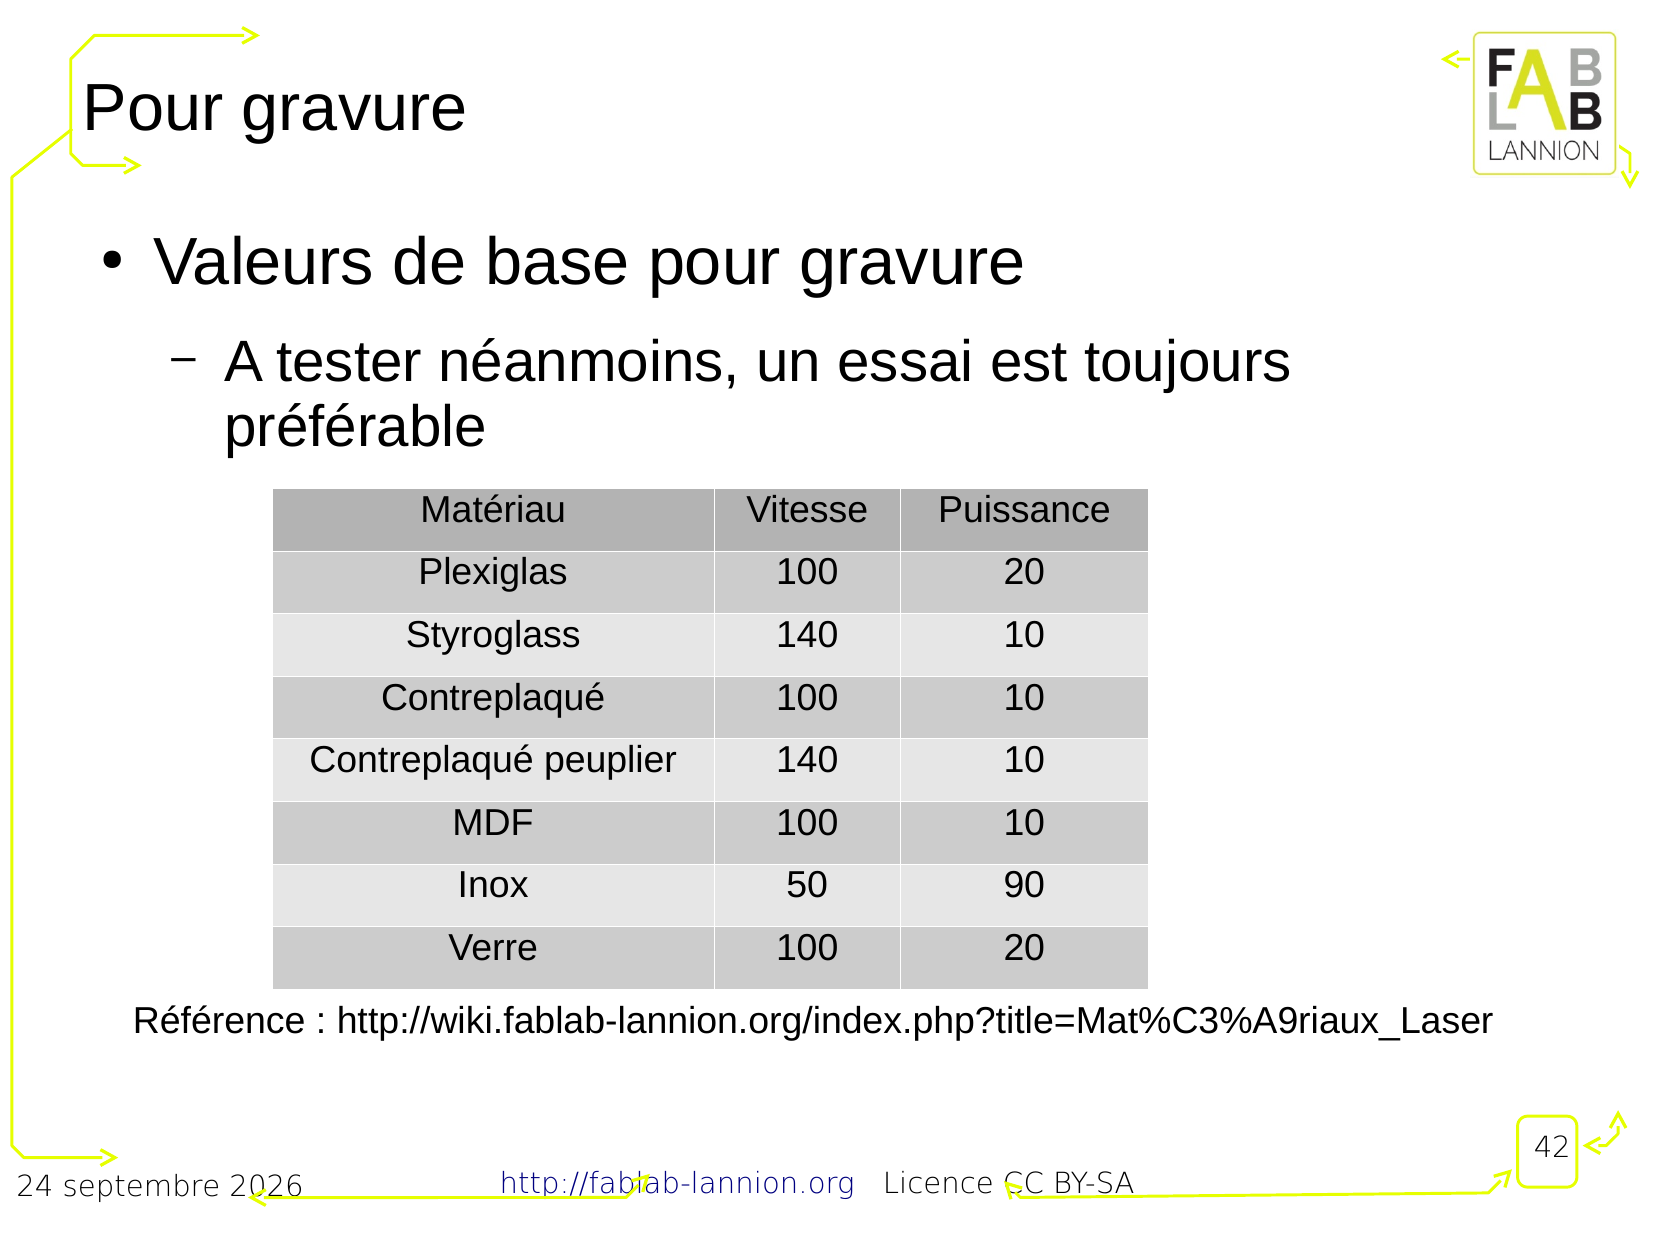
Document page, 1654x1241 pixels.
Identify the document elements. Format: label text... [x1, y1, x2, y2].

title Pour gravure [82, 49, 1441, 166]
list Valeurs de base pour gravure A tester néanmoins, un essai est toujours préférable [82, 224, 1571, 992]
text_box Référence : http://wiki.fablab-lannion.org/index.php?title=Mat%C3%A9riaux_Laser [82, 992, 1603, 1177]
picture [1470, 29, 1619, 178]
